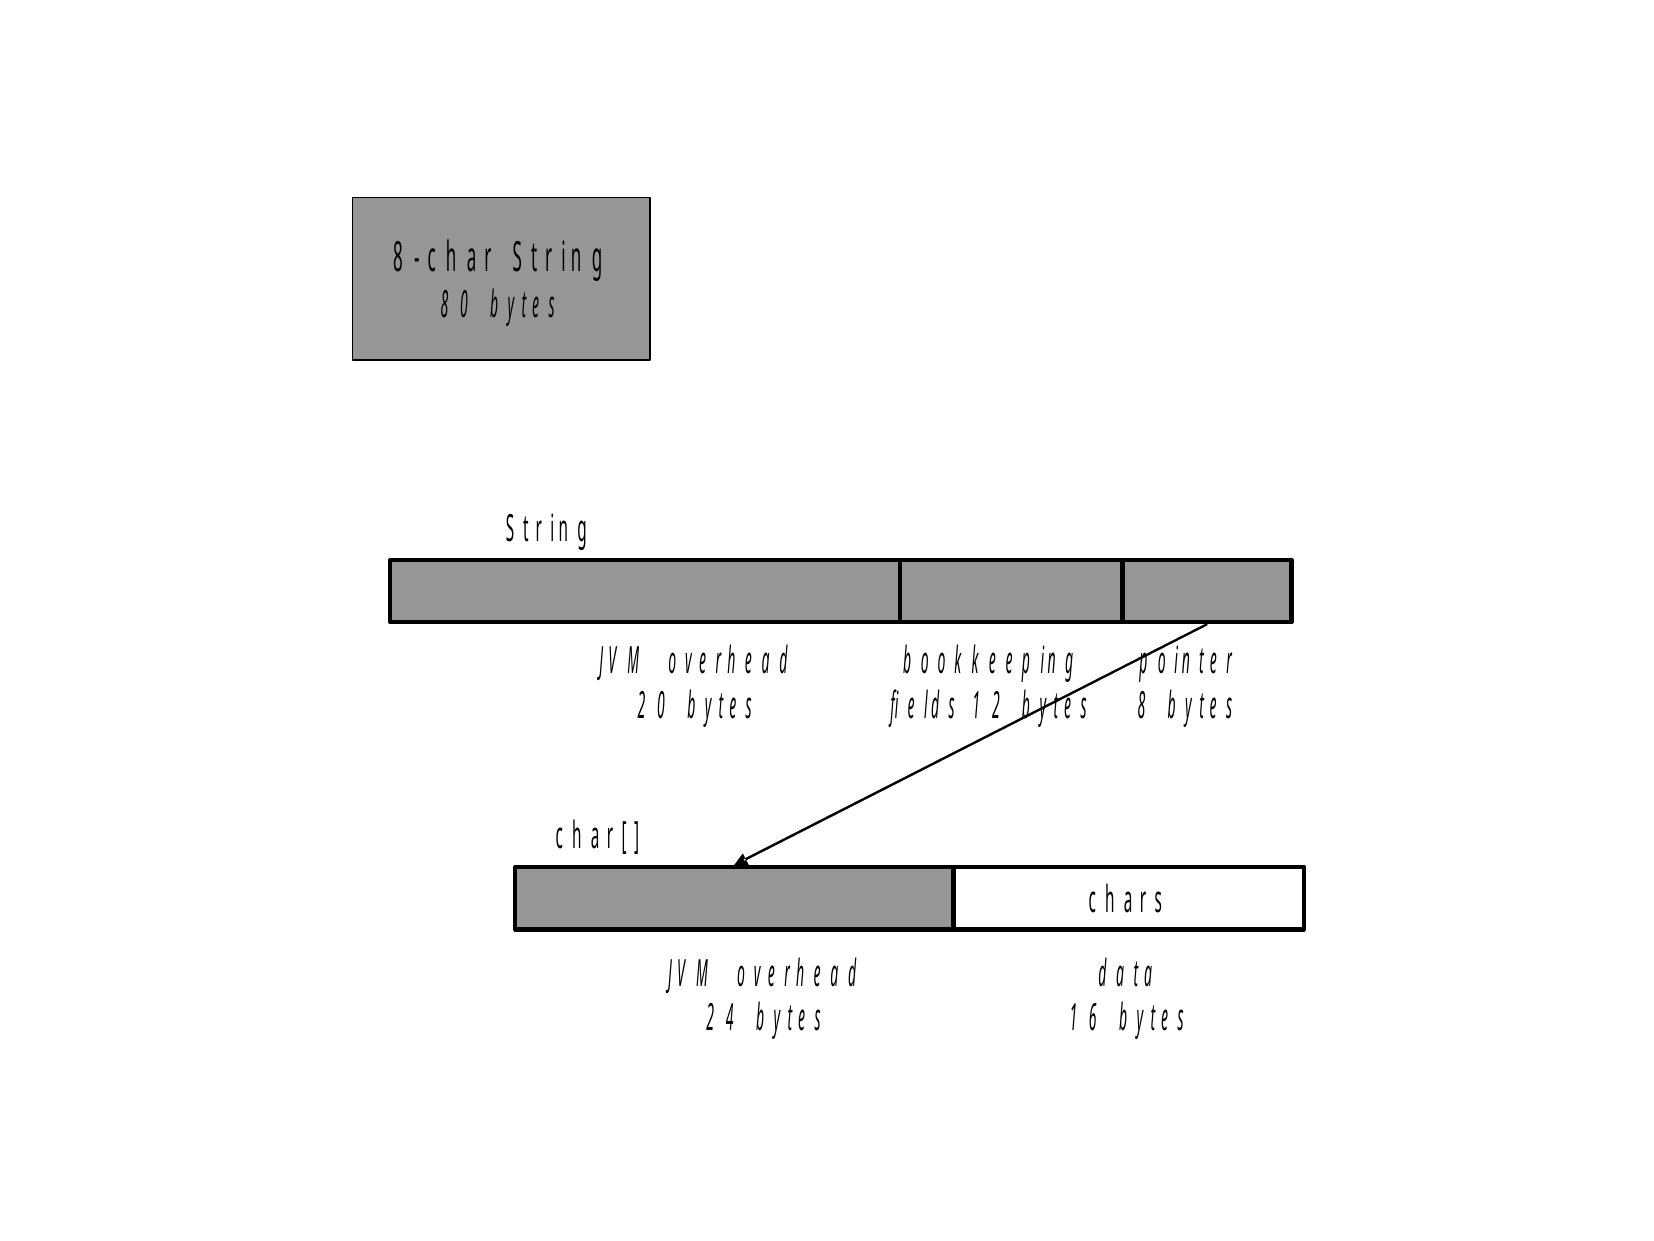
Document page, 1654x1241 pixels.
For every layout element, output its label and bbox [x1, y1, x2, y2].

picture [352, 197, 1309, 1050]
